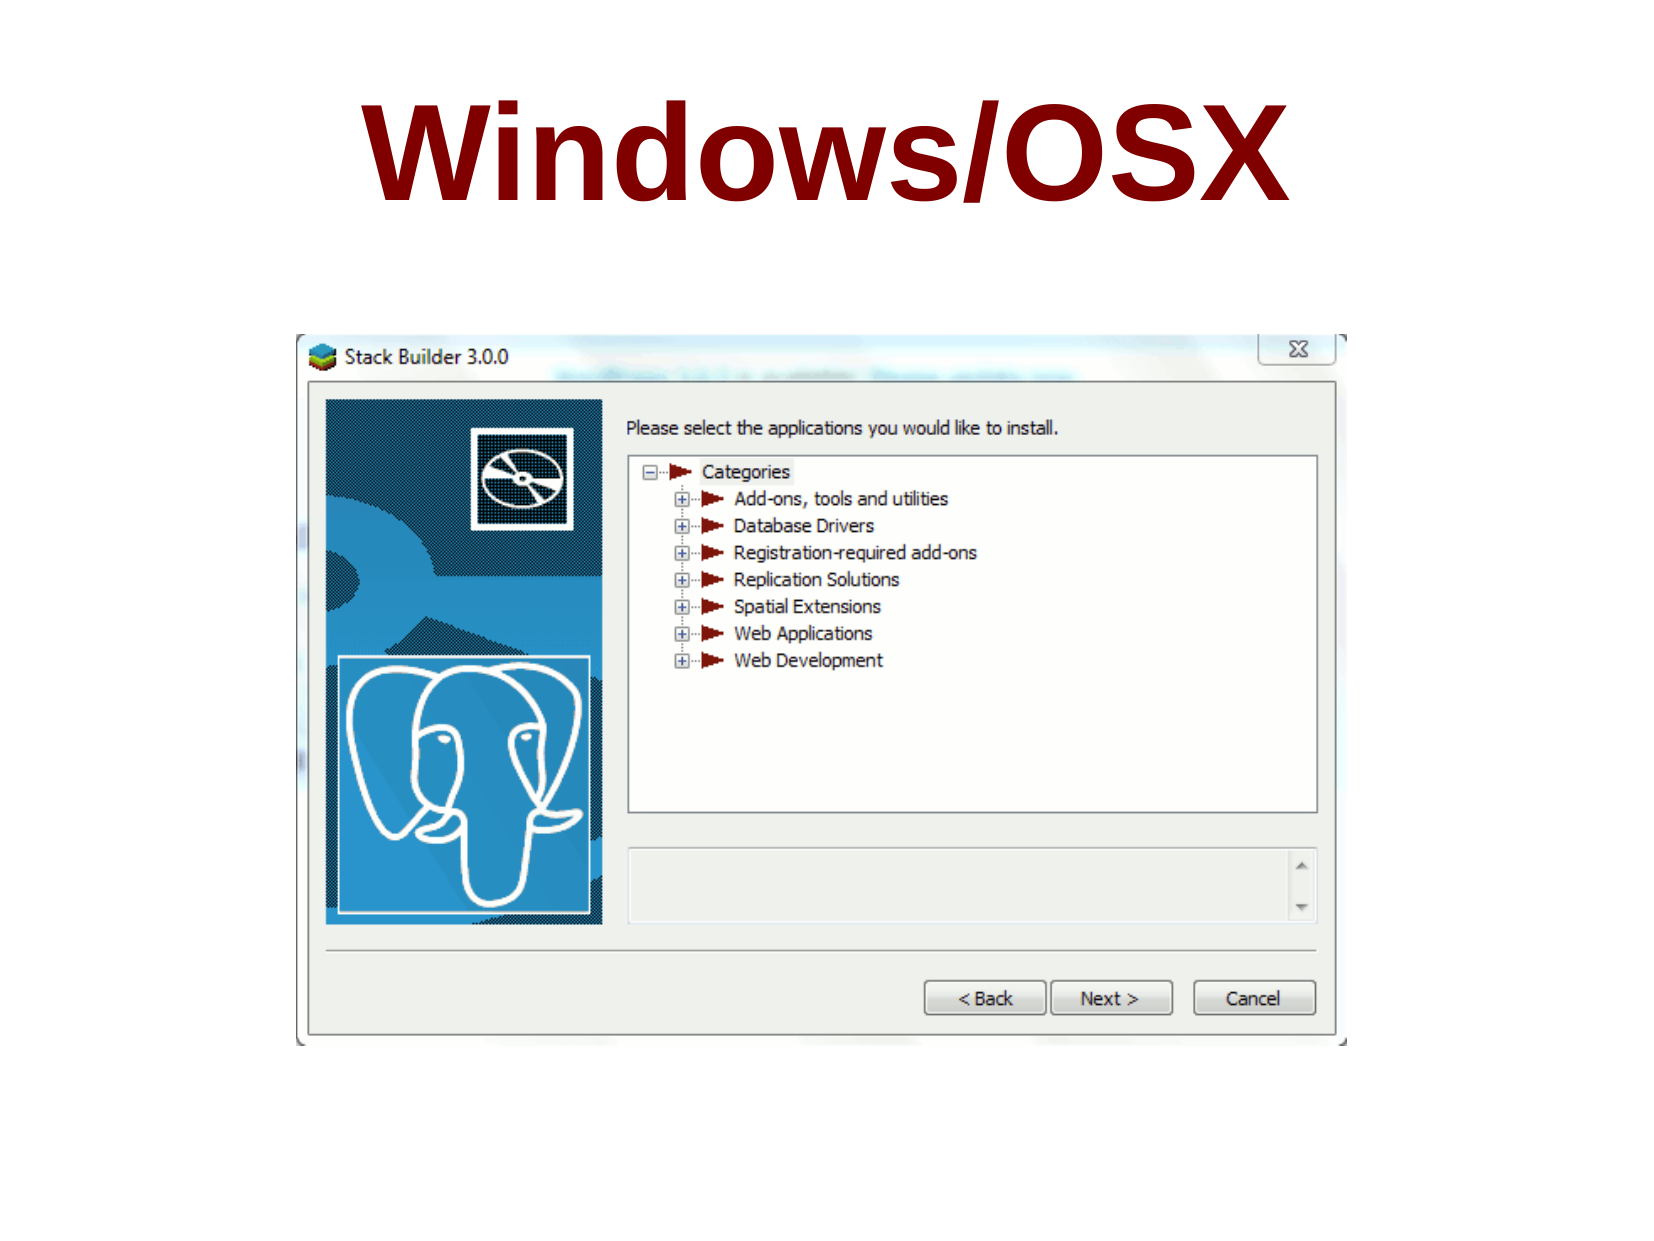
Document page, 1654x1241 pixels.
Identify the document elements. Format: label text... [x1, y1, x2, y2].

title Windows/OSX [82, 49, 1571, 257]
picture [296, 334, 1347, 1046]
